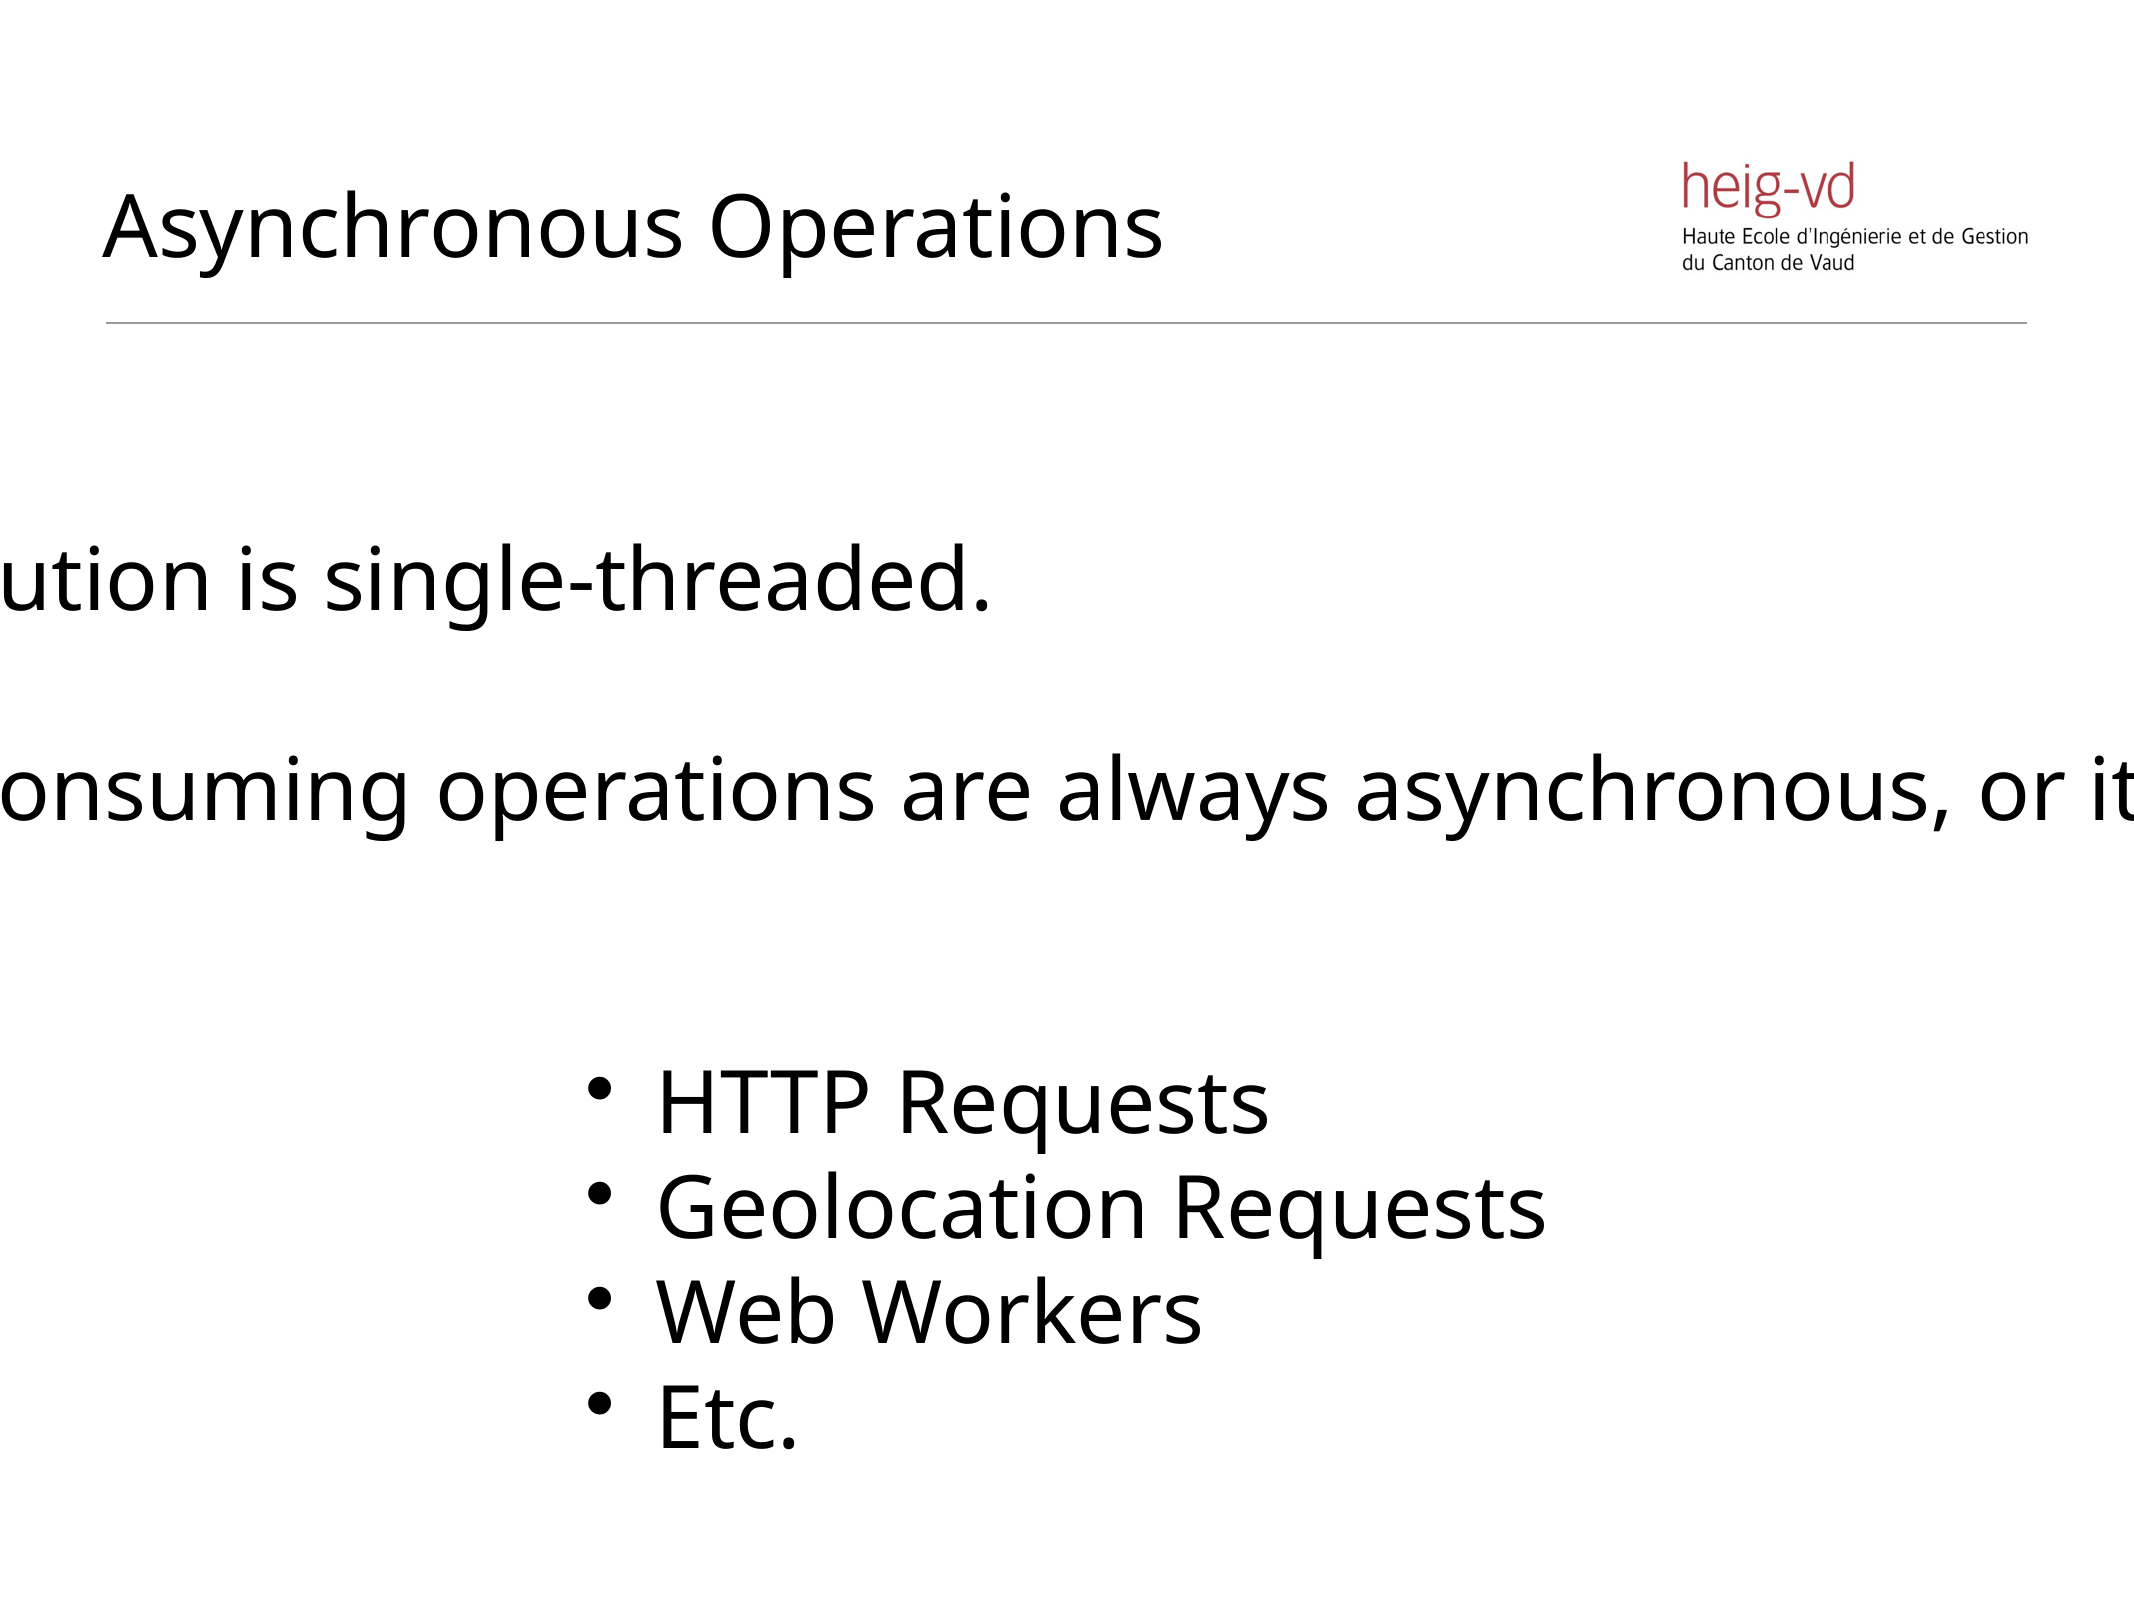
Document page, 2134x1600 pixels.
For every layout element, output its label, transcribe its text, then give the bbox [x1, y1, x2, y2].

text_box HTTP Requests Geolocation Requests Web Workers Etc. [576, 1037, 1557, 1475]
title Asynchronous Operations [93, 54, 2040, 284]
text_box Javascript code execution is single-threaded. Therefore, all time-consuming operations are always asynchronous, or it would block the UI: [0, 514, 2134, 847]
